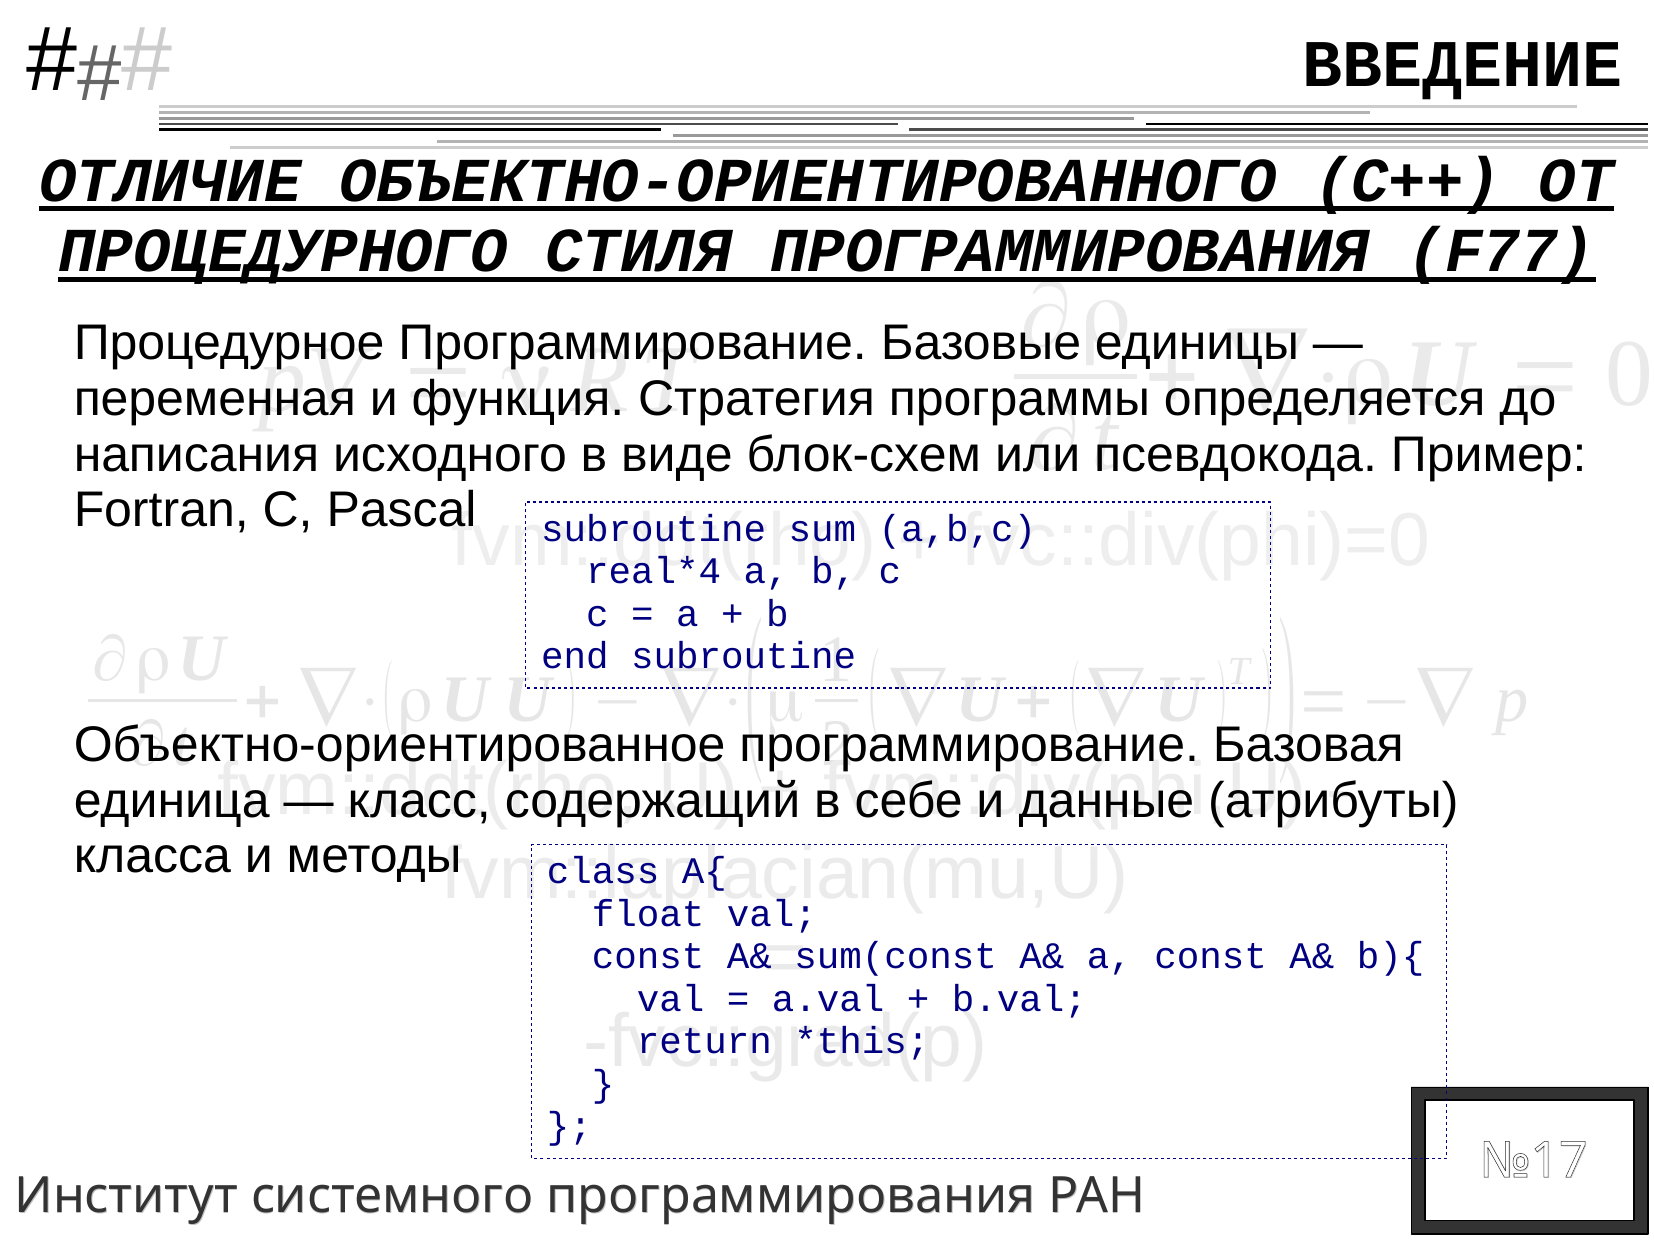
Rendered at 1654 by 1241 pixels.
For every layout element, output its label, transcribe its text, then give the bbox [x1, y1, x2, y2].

text_box Объектно-ориентированное программирование. Базовая единица — класс, содержащий в себе и данные (атрибуты) класса и методы [59, 708, 1625, 910]
text_box subroutine sum (a,b,c) real*4 a, b, c c = a + b end subroutine [525, 501, 1271, 687]
text_box Процедурное Программирование. Базовые единицы — переменная и функция. Стратегия программы определяется до написания исходного в виде блок-схем или псевдокода. Пример: Fortran, C, Pascal [59, 307, 1625, 573]
title ОТЛИЧИЕ ОБЪЕКТНО-ОРИЕНТИРОВАННОГО (C++) ОТ ПРОЦЕДУРНОГО СТИЛЯ ПРОГРАММИРОВАНИЯ (F77) [0, 148, 1654, 292]
text_box class A{ float val; const A& sum(const A& a, const A& b){ val = a.val + b.val; return *this; } }; [531, 844, 1447, 1140]
